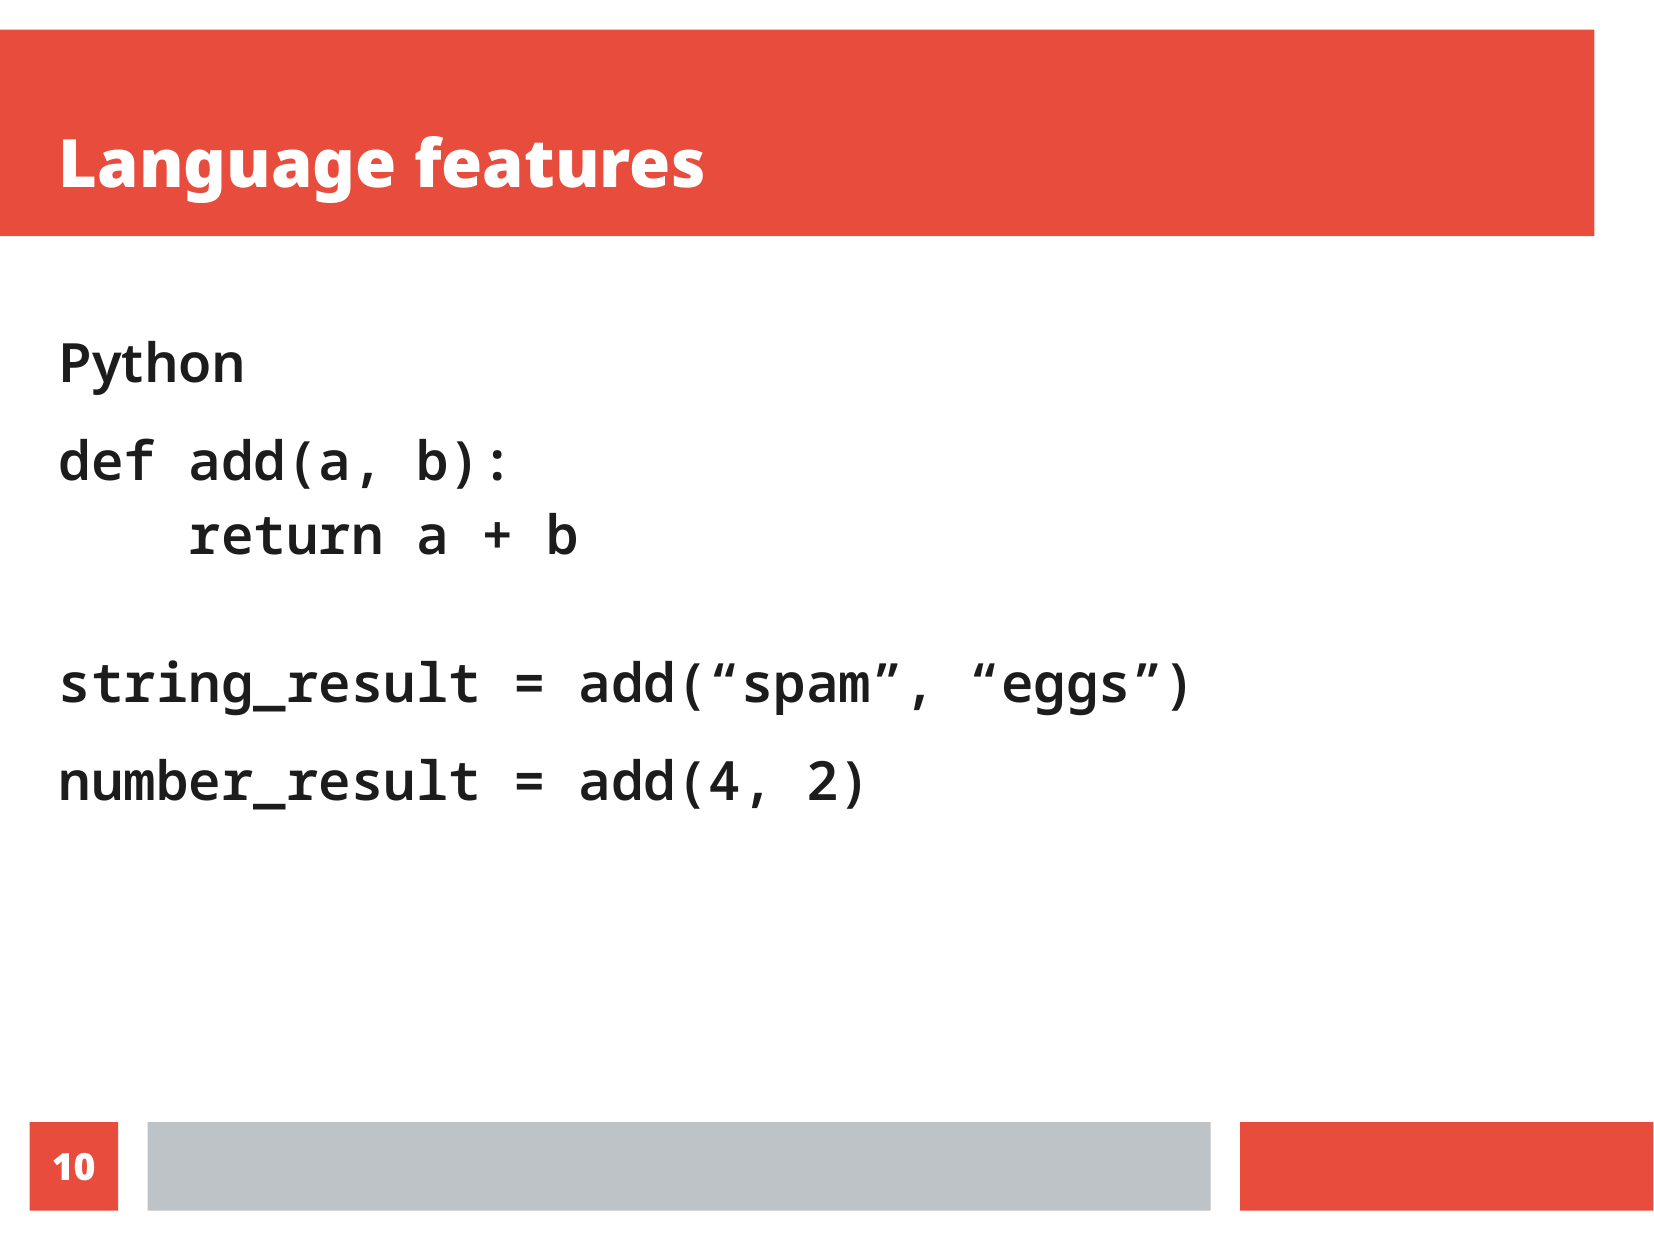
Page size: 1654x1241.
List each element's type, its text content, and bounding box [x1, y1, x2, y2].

title Language features [59, 59, 1595, 207]
list Python def add(a, b): return a + b string_result = add(“spam”, “eggs”) number_result = add(4, 2) [59, 324, 1565, 1093]
